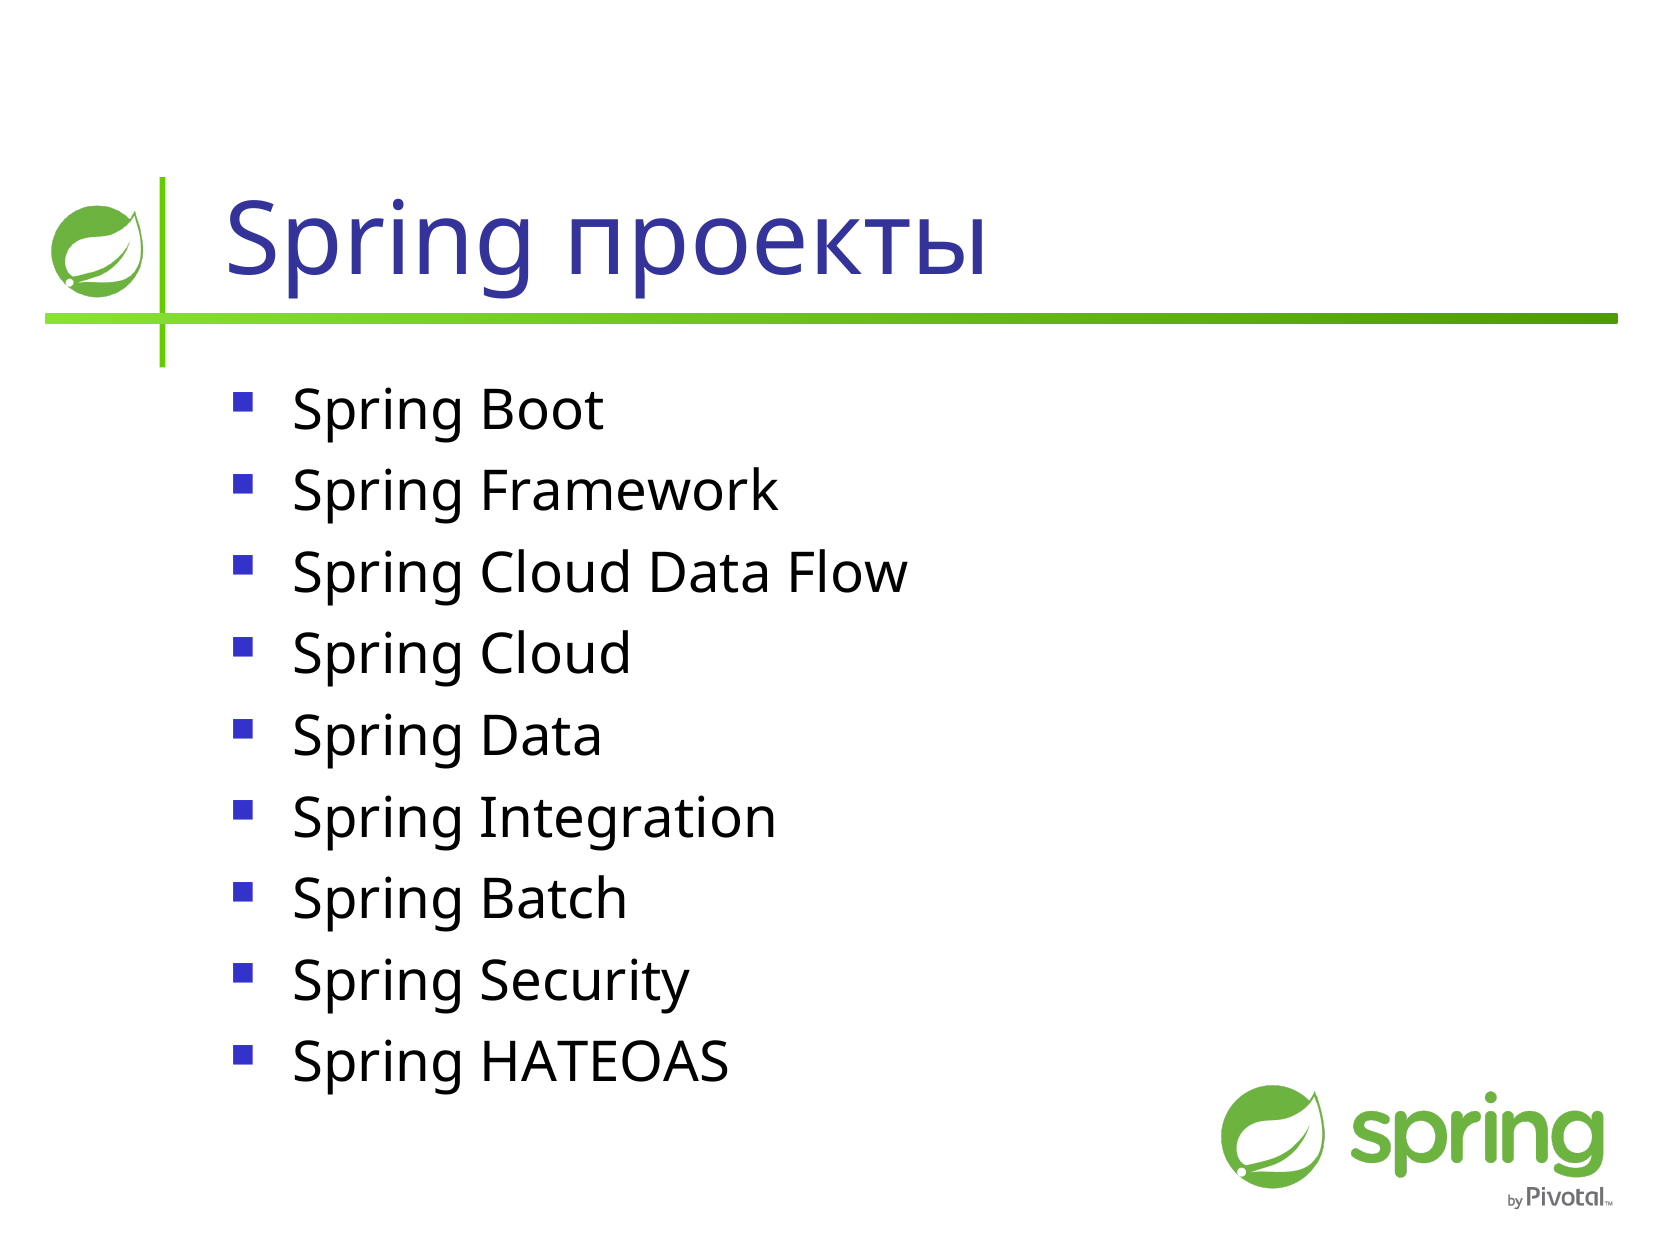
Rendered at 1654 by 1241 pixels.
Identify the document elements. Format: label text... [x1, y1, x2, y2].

picture [1216, 1109, 1618, 1212]
title Spring проекты [208, 38, 1618, 304]
list Spring Boot Spring Framework Spring Cloud Data Flow Spring Cloud Spring Data Spring Integration Spring Batch Spring Security Spring HATEOAS [213, 364, 1620, 1109]
